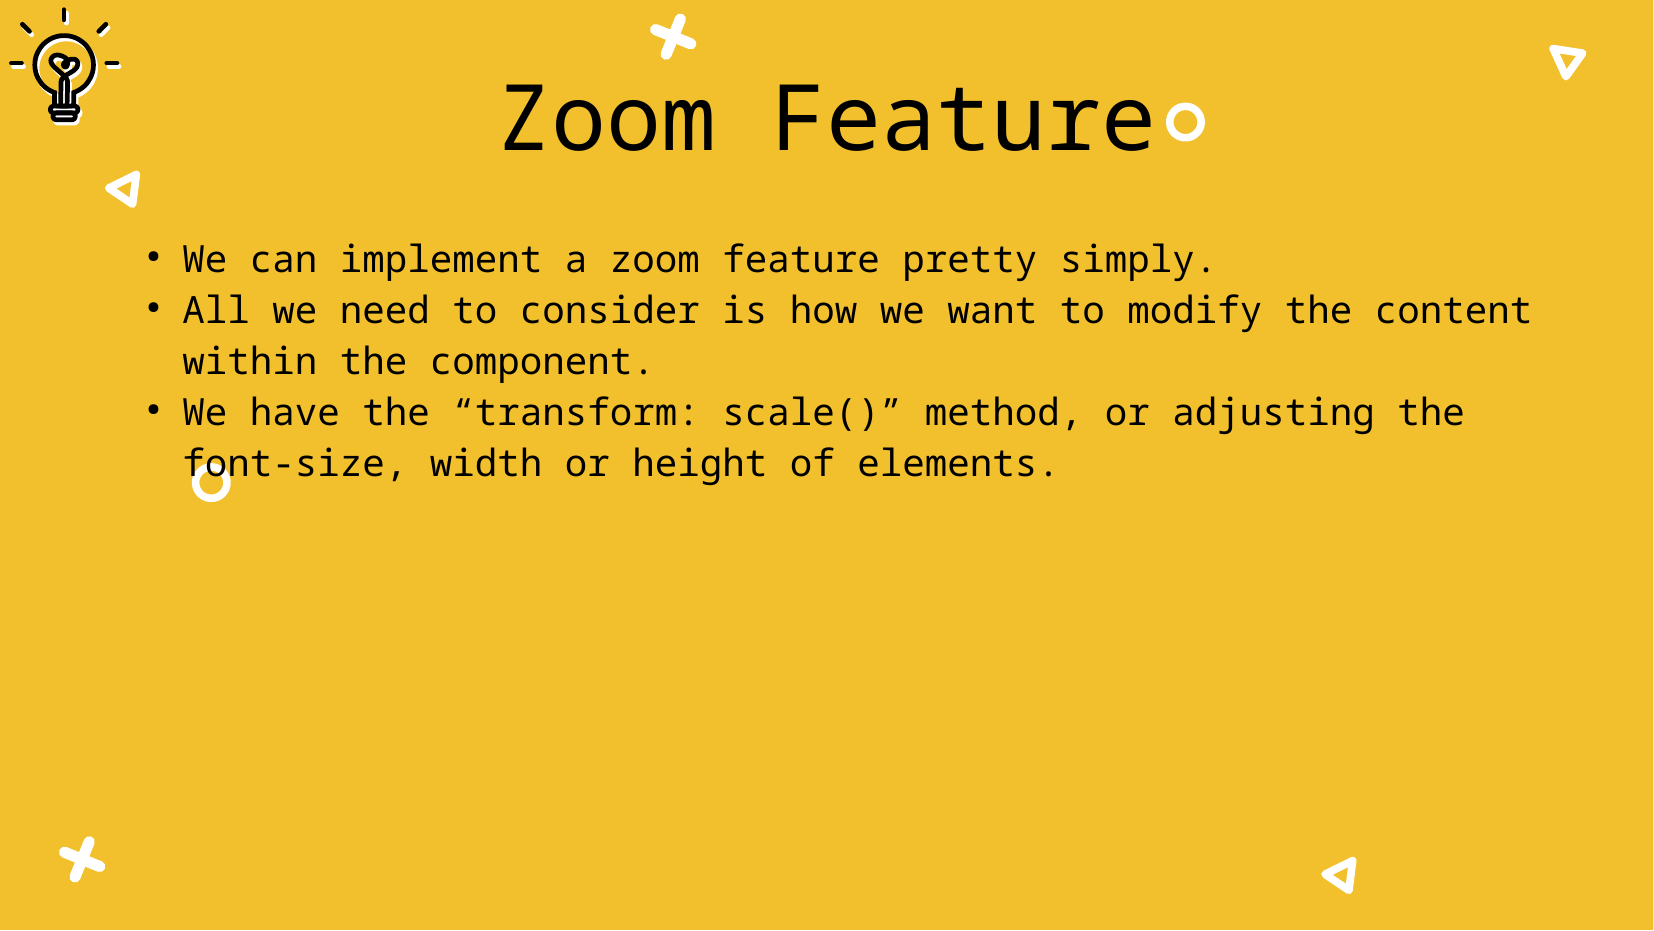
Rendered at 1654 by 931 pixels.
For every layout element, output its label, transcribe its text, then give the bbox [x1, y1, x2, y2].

title Zoom Feature [82, 37, 1571, 193]
text_box We can implement a zoom feature pretty simply. All we need to consider is how we want to modify the content within the component. We have the “transform: scale()” method, or adjusting the font-size, width or height of elements. [132, 225, 1576, 751]
